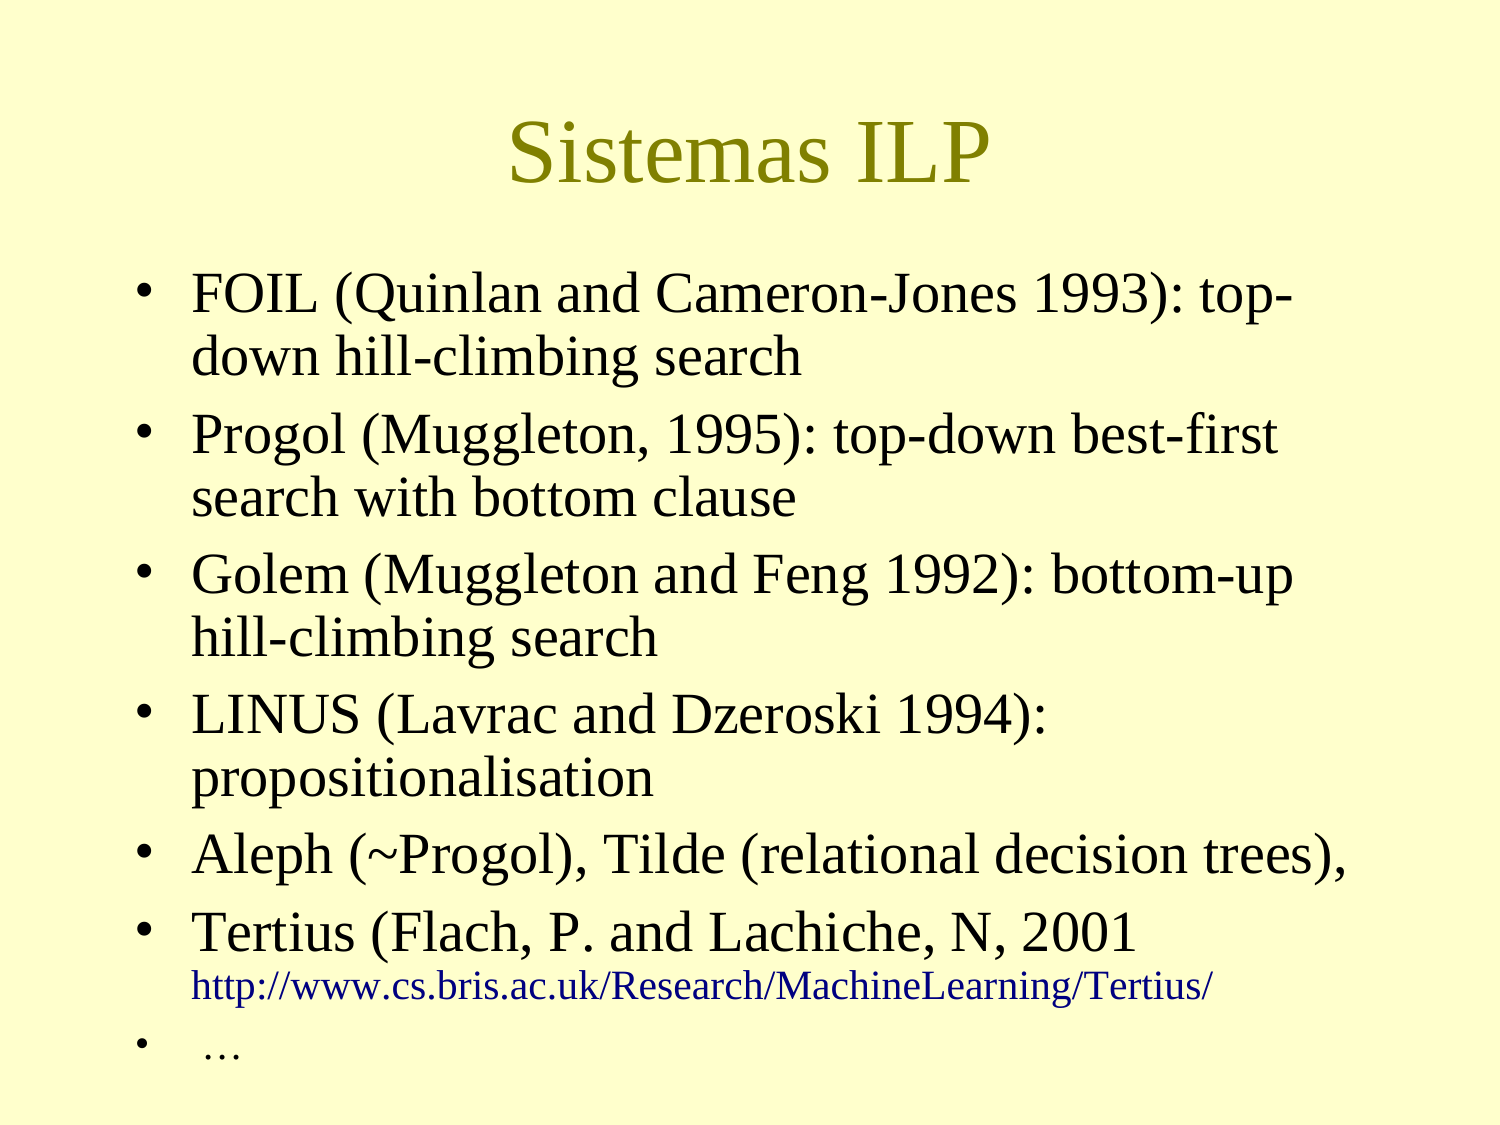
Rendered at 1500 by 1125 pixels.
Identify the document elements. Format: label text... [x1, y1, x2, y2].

title Sistemas ILP [112, 52, 1388, 240]
list FOIL (Quinlan and Cameron-Jones 1993): top-down hill-climbing search Progol (Muggleton, 1995): top-down best-first search with bottom clause Golem (Muggleton and Feng 1992): bottom-up hill-climbing search LINUS (Lavrac and Dzeroski 1994): propositionalisation Aleph (~Progol), Tilde (relational decision trees), Tertius (Flach, P. and Lachiche, N, 2001 http://www.cs.bris.ac.uk/Research/MachineLearning/Tertius/ … [120, 254, 1396, 1078]
